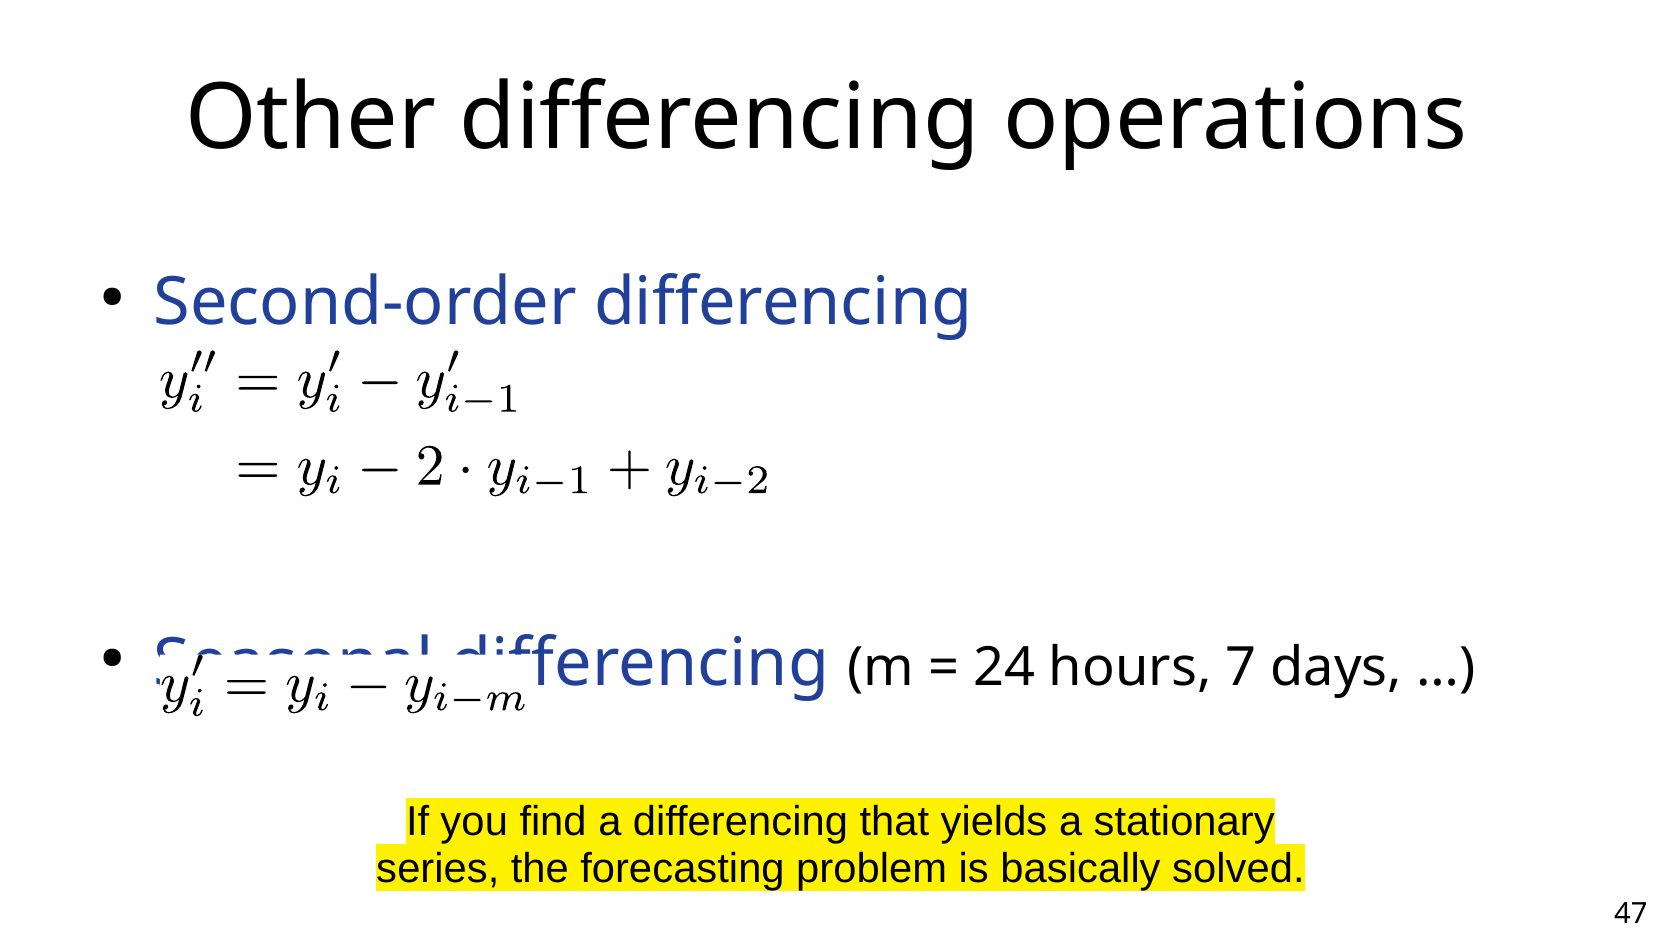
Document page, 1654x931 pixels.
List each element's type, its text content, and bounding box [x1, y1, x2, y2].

title Other differencing operations [82, 1, 1571, 226]
text_box [159, 654, 527, 717]
text_box If you find a differencing that yields a stationary series, the forecasting problem is basically solved. [328, 790, 1353, 899]
list Second-order differencing Seasonal differencing (m = 24 hours, 7 days, …) [82, 253, 1571, 857]
text_box [158, 350, 770, 499]
